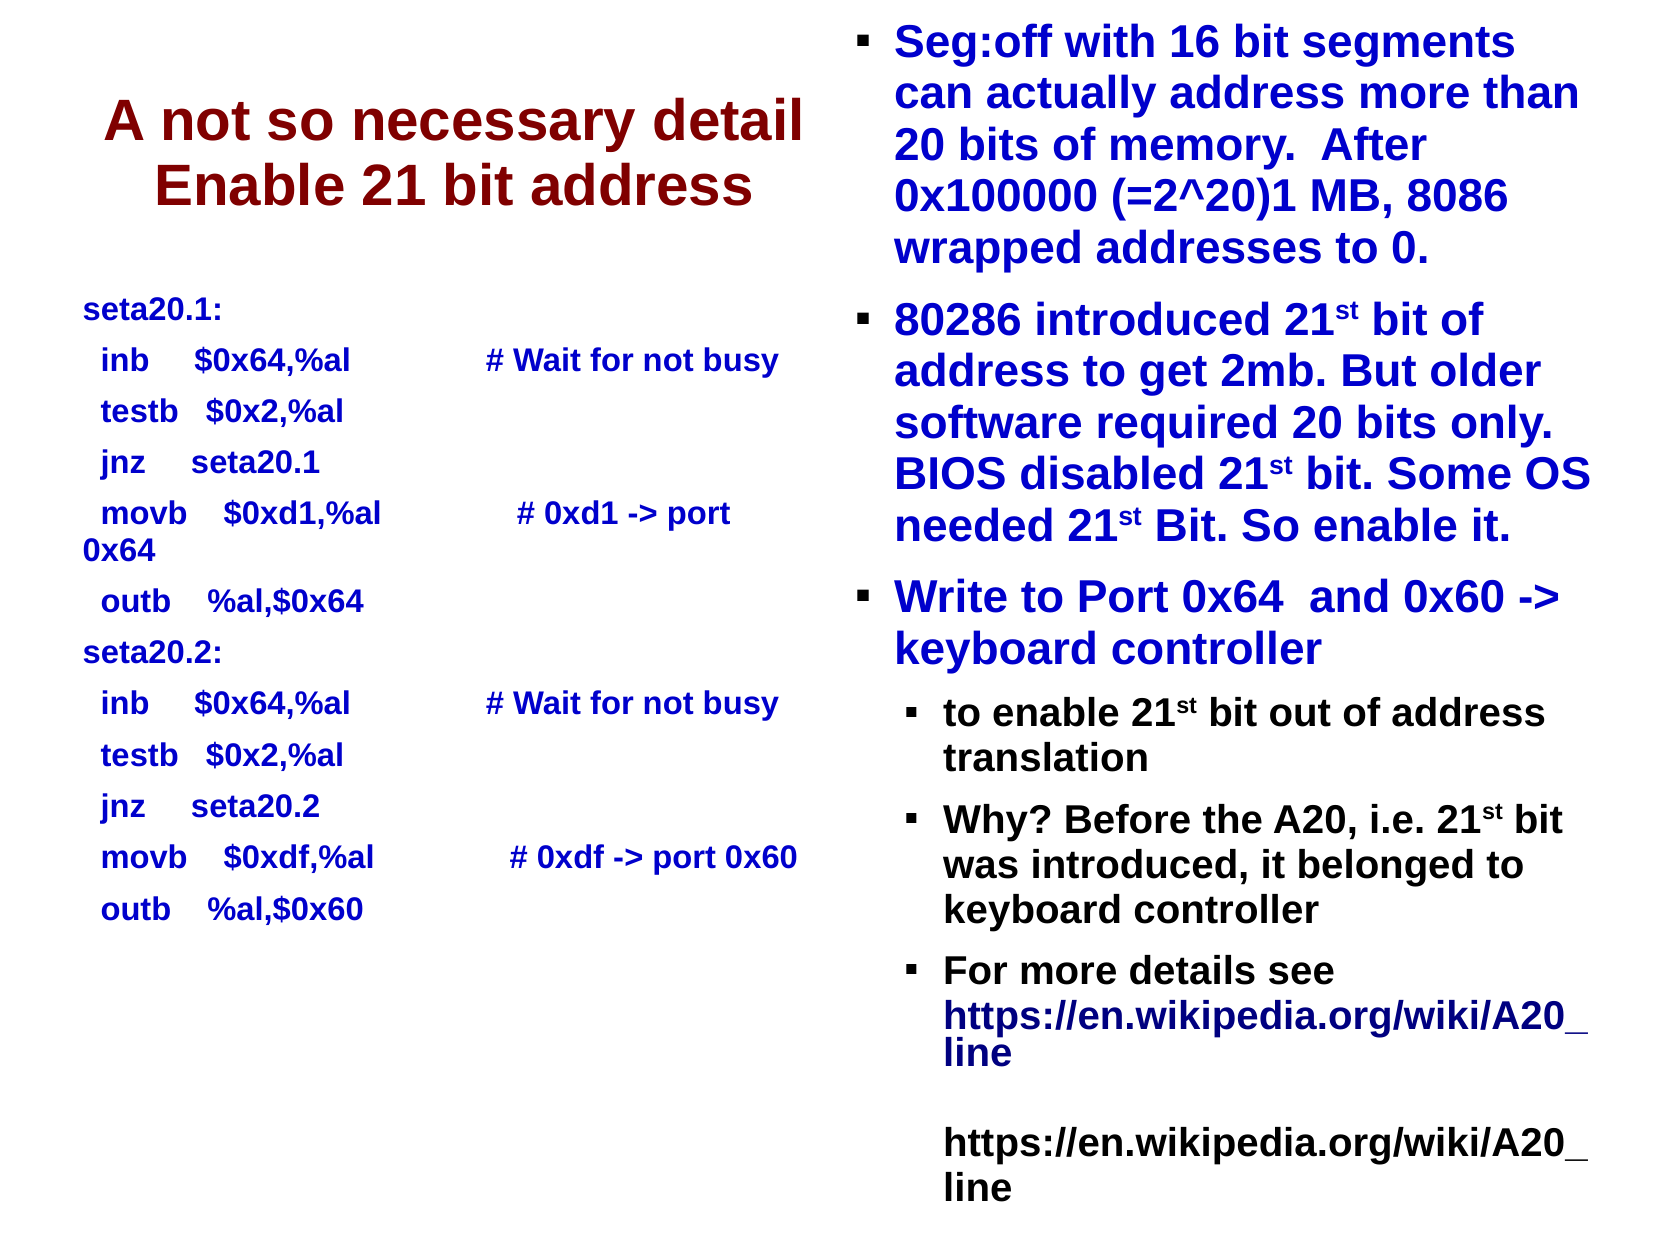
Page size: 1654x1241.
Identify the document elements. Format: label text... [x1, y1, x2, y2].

list Seg:off with 16 bit segments can actually address more than 20 bits of memory. After 0x100000 (=2^20)1 MB, 8086 wrapped addresses to 0. 80286 introduced 21st bit of address to get 2mb. But older software required 20 bits only. BIOS disabled 21st bit. Some OS needed 21st Bit. So enable it. Write to Port 0x64 and 0x60 -> keyboard controller to enable 21st bit out of address translation Why? Before the A20, i.e. 21st bit was introduced, it belonged to keyboard controller For more details see https://en.wikipedia.org/wiki/A20_line https://en.wikipedia.org/wiki/A20_line [845, 15, 1595, 1213]
list seta20.1: inb $0x64,%al # Wait for not busy testb $0x2,%al jnz seta20.1 movb $0xd1,%al # 0xd1 -> port 0x64 outb %al,$0x64 seta20.2: inb $0x64,%al # Wait for not busy testb $0x2,%al jnz seta20.2 movb $0xdf,%al # 0xdf -> port 0x60 outb %al,$0x60 [82, 290, 809, 1010]
title A not so necessary detail Enable 21 bit address [82, 49, 827, 257]
